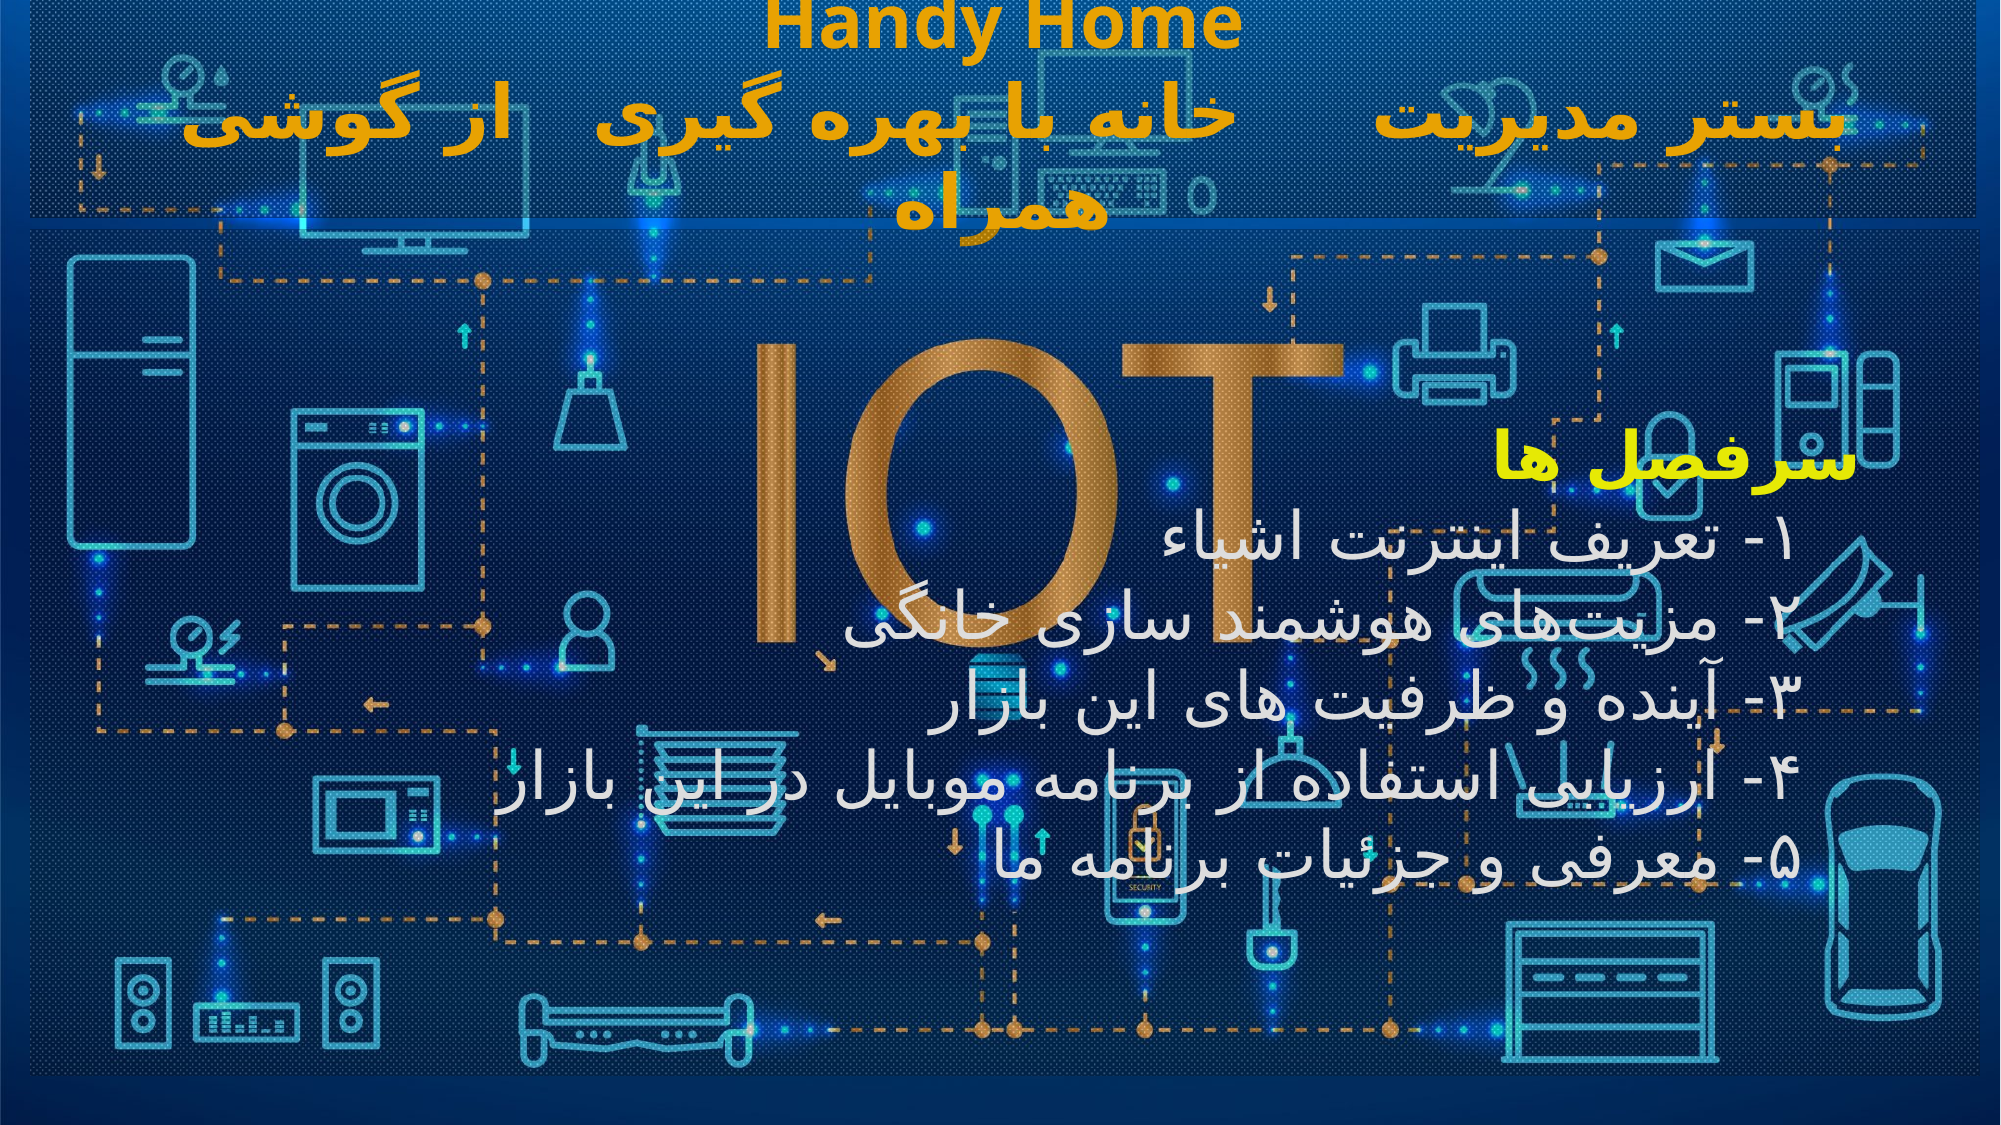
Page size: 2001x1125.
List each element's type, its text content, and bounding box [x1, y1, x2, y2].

picture [925, 218, 988, 229]
picture [0, 0, 2001, 1125]
text_box سرفصل ها ۱- تعریف اینترنت اشیاء ۲- مزیت‌های هوشمند سازی خانگی ۳- آینده‌ و ظرفیت های این بازار ۴- ارزیابی استفاده از برنامه موبایل در این بازار ۵- معرفی و جزئیات برنامه ما [30, 229, 1980, 1076]
text_box Handy Home بستر مدیریت خانه با بهره گیری از گوشی همراه [30, 0, 1977, 218]
